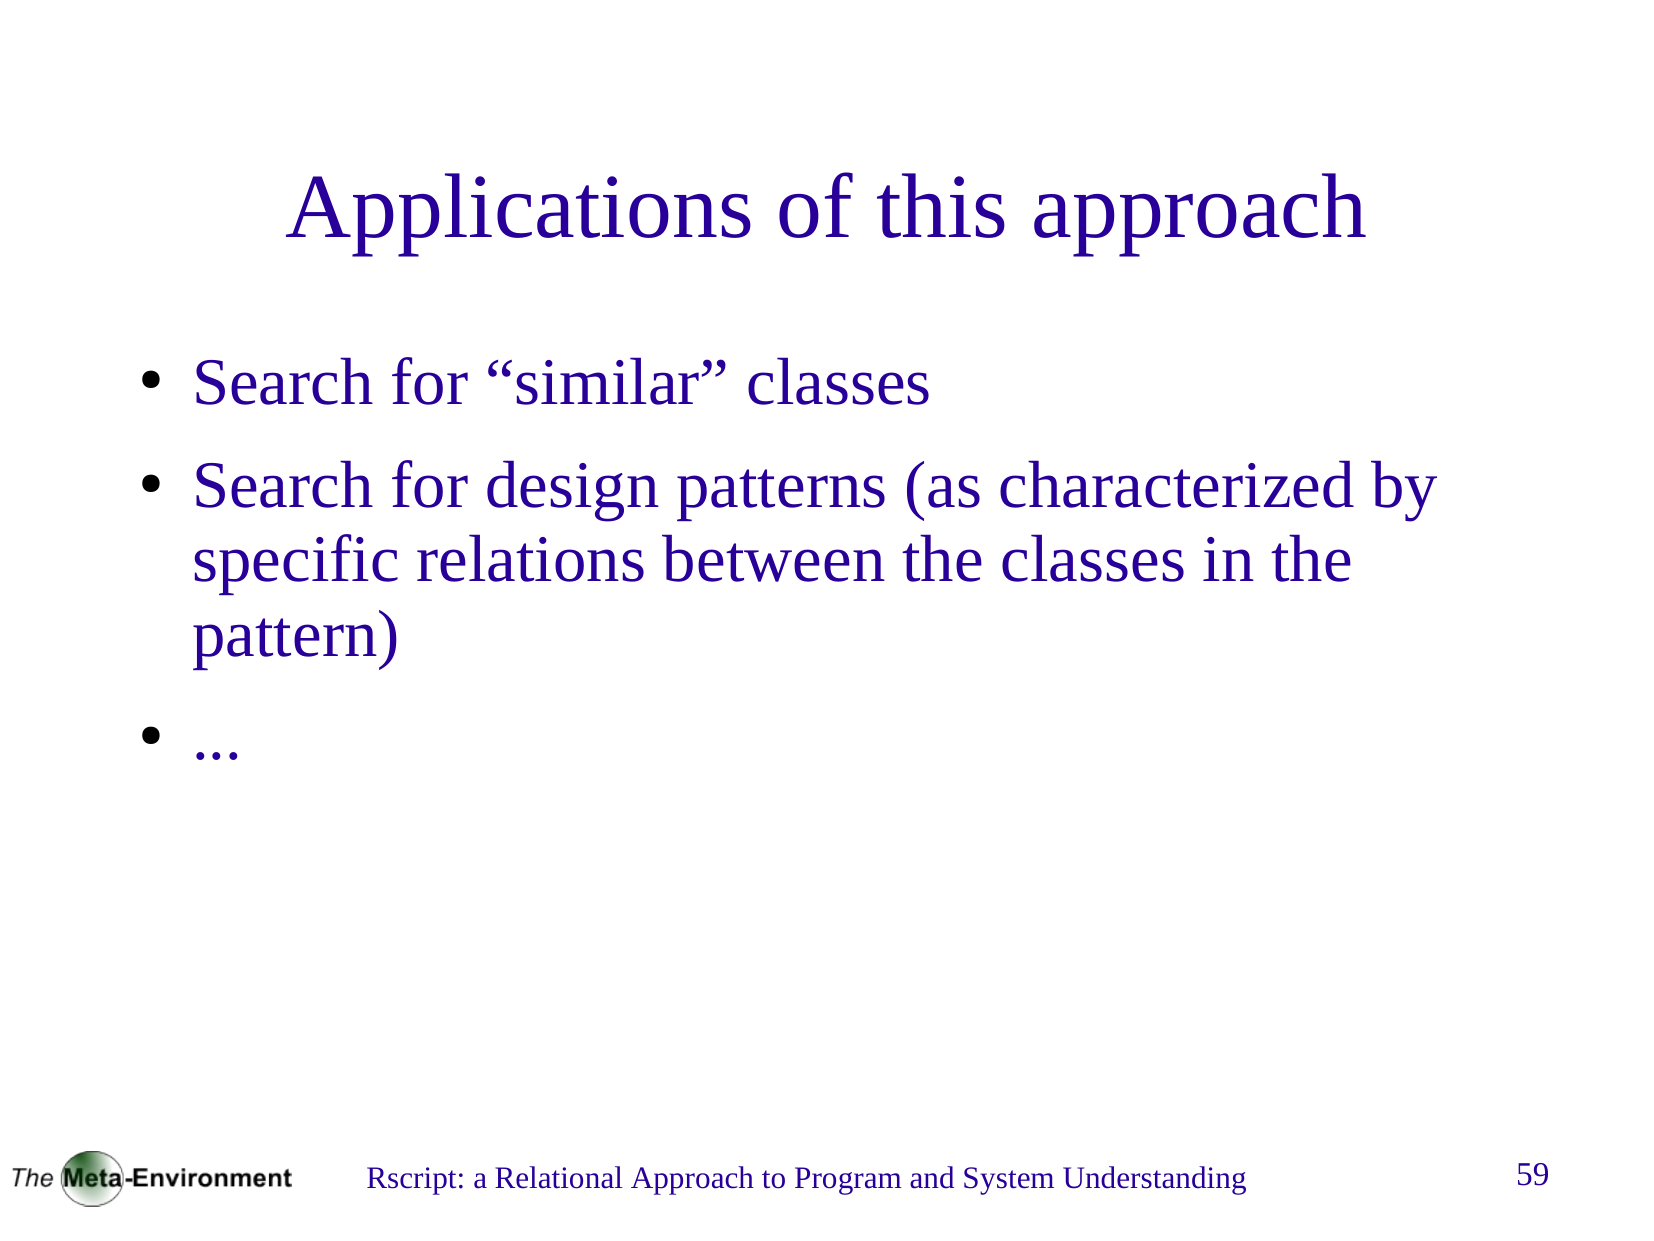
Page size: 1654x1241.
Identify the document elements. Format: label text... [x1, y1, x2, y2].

title Applications of this approach [121, 102, 1534, 311]
picture [12, 1151, 292, 1207]
list Search for “similar” classes Search for design patterns (as characterized by specific relations between the classes in the pattern) ... [121, 344, 1534, 1127]
